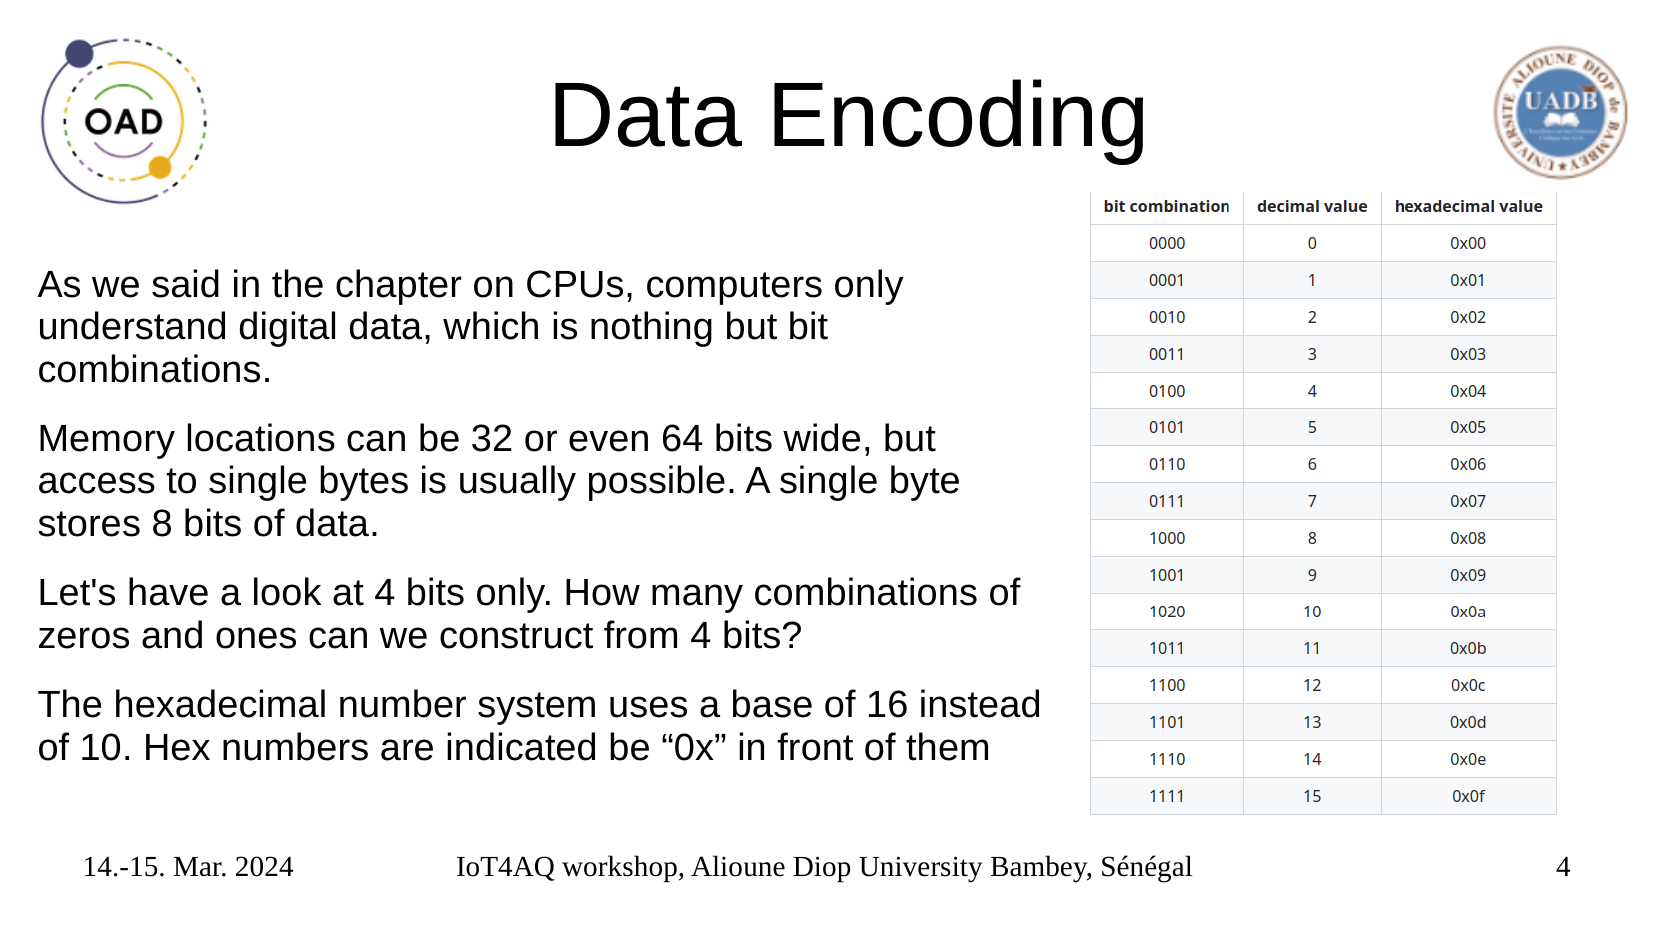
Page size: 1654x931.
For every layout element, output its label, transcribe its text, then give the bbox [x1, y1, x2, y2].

picture [1050, 192, 1582, 826]
list As we said in the chapter on CPUs, computers only understand digital data, which is nothing but bit combinations. Memory locations can be 32 or even 64 bits wide, but access to single bytes is usually possible. A single byte stores 8 bits of data. Let's have a look at 4 bits only. How many combinations of zeros and ones can we construct from 4 bits? The hexadecimal number system uses a base of 16 instead of 10. Hex numbers are indicated be “0x” in front of them [37, 262, 1050, 802]
title Data Encoding [278, 37, 1446, 193]
picture [0, 24, 242, 225]
picture [1482, 37, 1641, 188]
